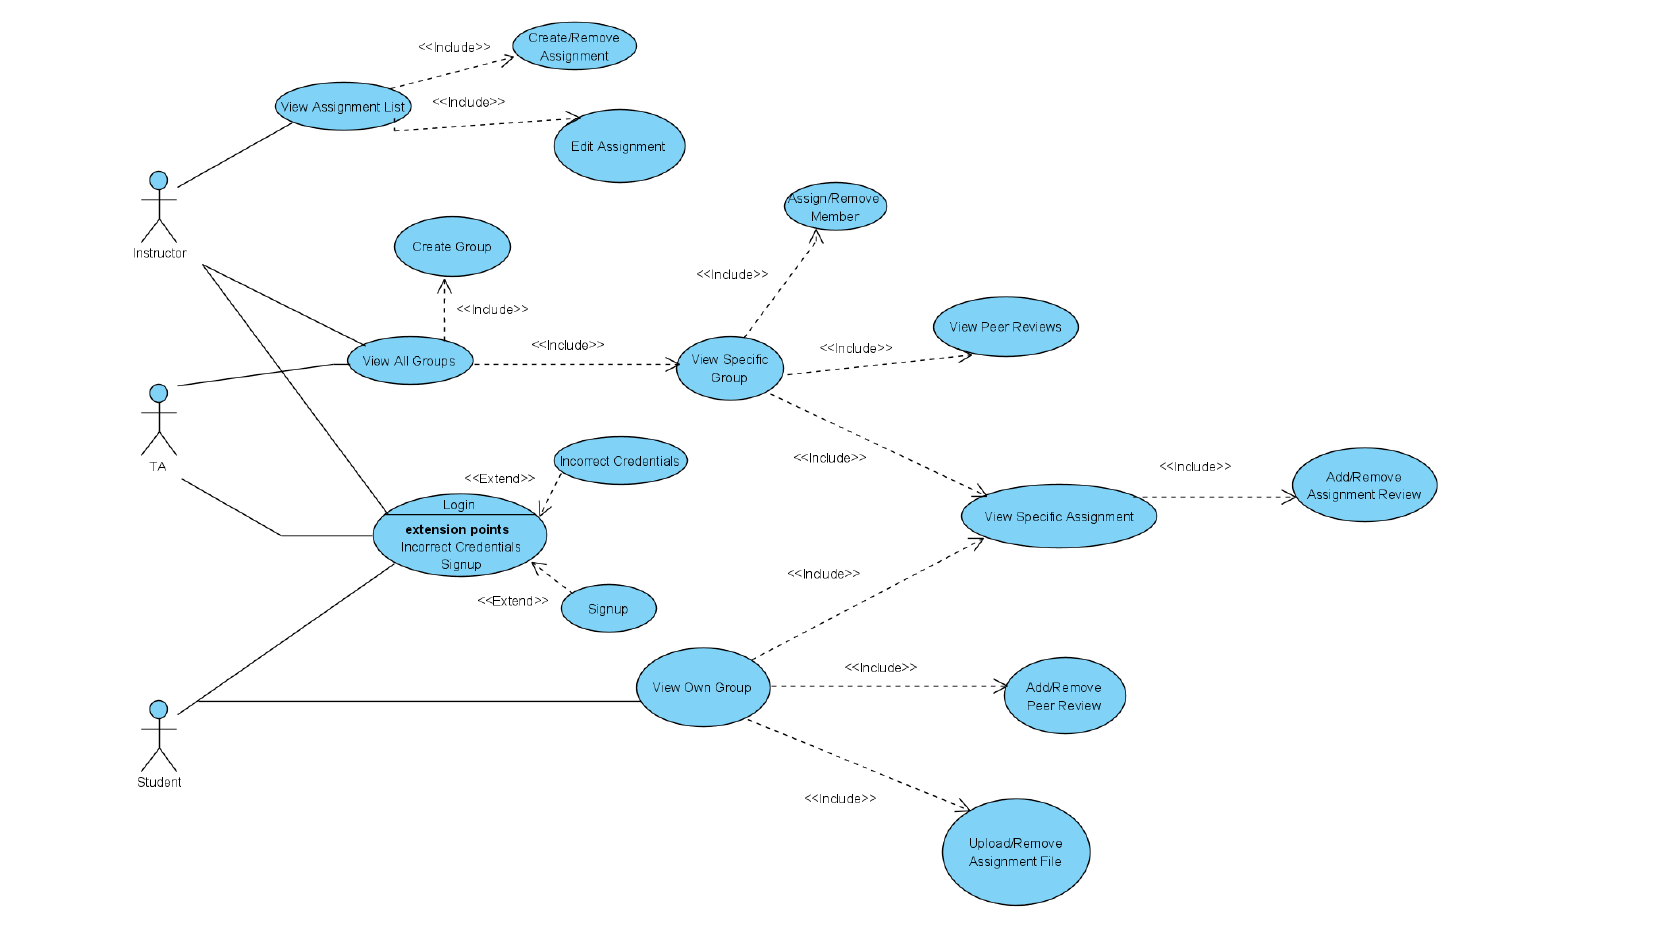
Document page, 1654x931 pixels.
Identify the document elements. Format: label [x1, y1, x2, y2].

picture [88, 0, 1565, 930]
